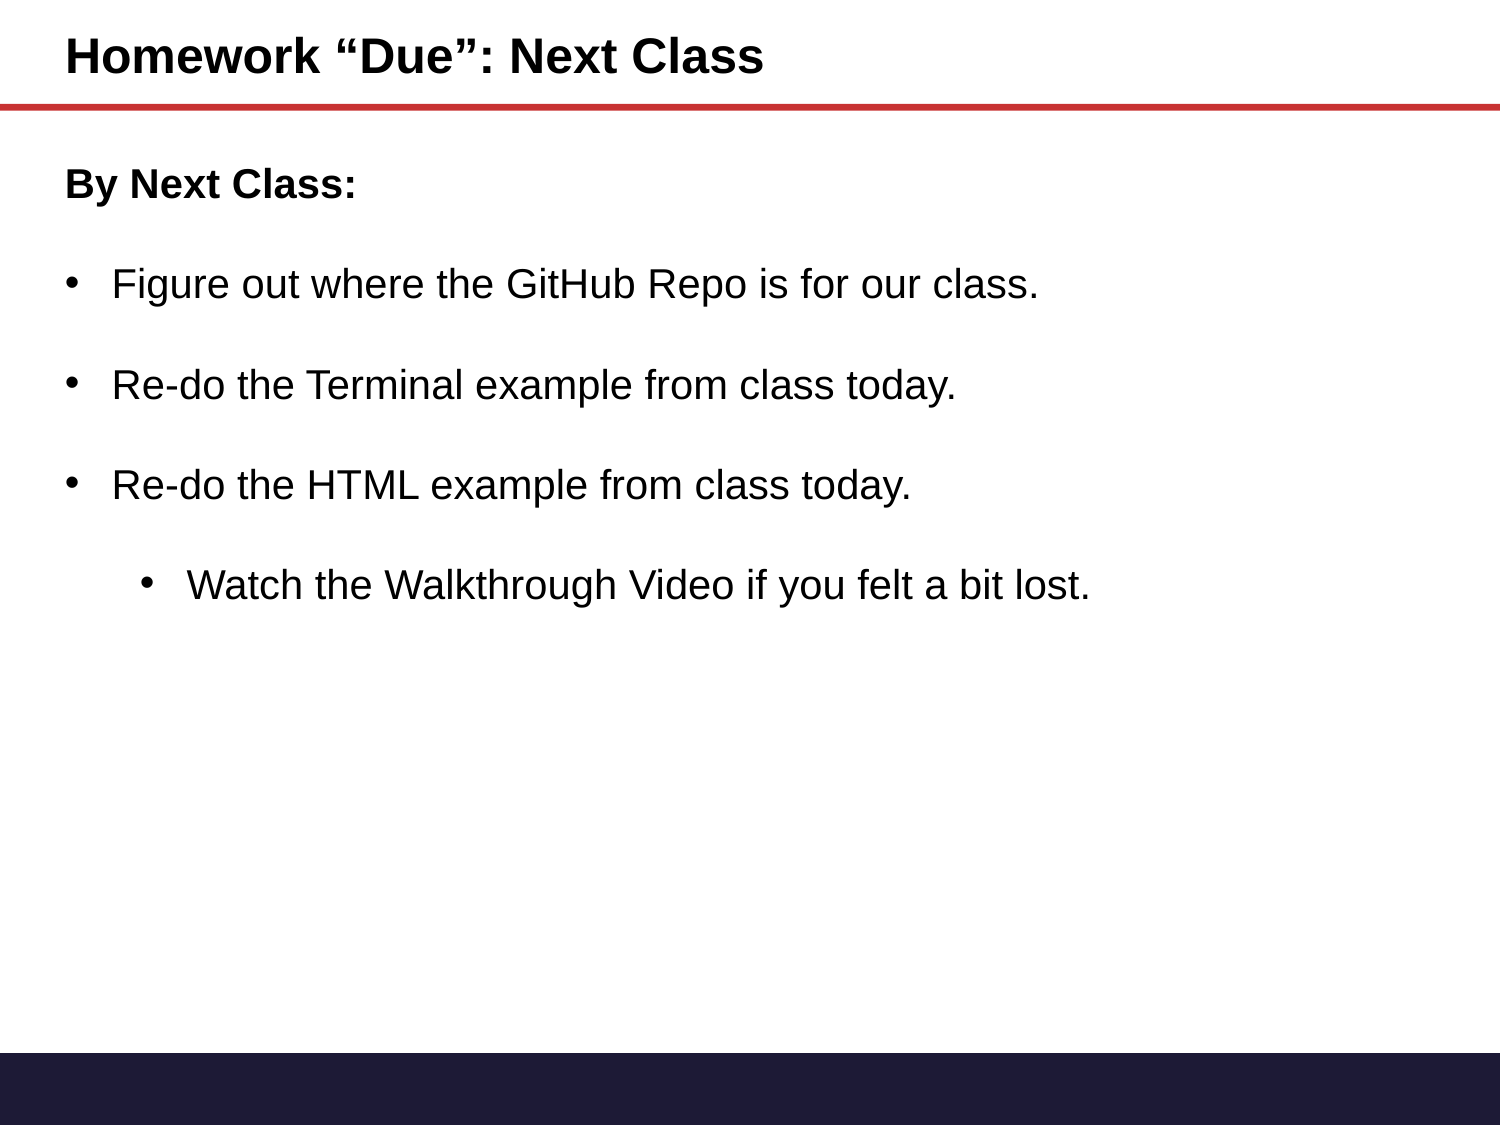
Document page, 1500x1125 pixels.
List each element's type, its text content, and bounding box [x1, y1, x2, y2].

text_box By Next Class: Figure out where the GitHub Repo is for our class. Re-do the Terminal example from class today. Re-do the HTML example from class today. Watch the Walkthrough Video if you felt a bit lost. [49, 149, 1475, 766]
title Homework “Due”: Next Class [50, 0, 948, 108]
